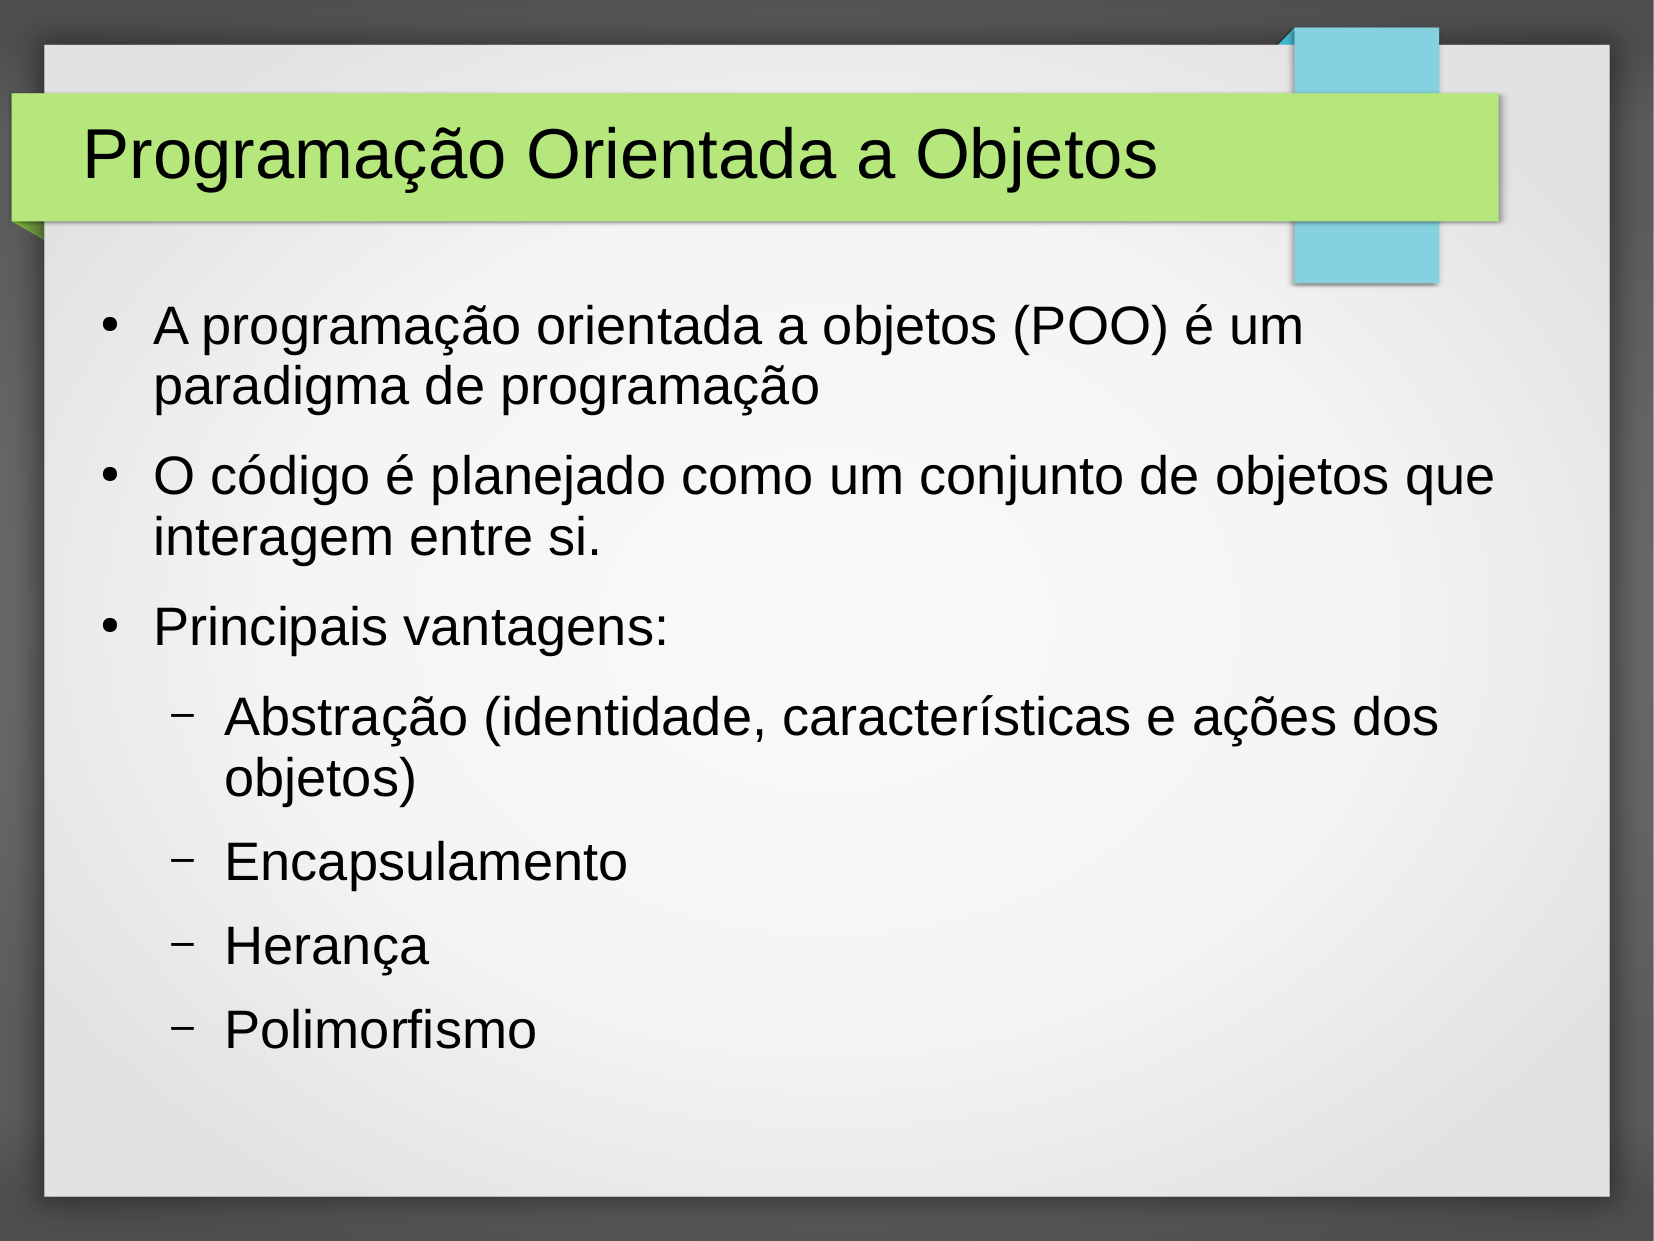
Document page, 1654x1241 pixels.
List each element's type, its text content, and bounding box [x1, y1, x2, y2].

title Programação Orientada a Objetos [82, 94, 1264, 213]
list A programação orientada a objetos (POO) é um paradigma de programação O código é planejado como um conjunto de objetos que interagem entre si. Principais vantagens: Abstração (identidade, características e ações dos objetos) Encapsulamento Herança Polimorfismo [82, 295, 1571, 1099]
picture [0, 0, 1654, 1241]
